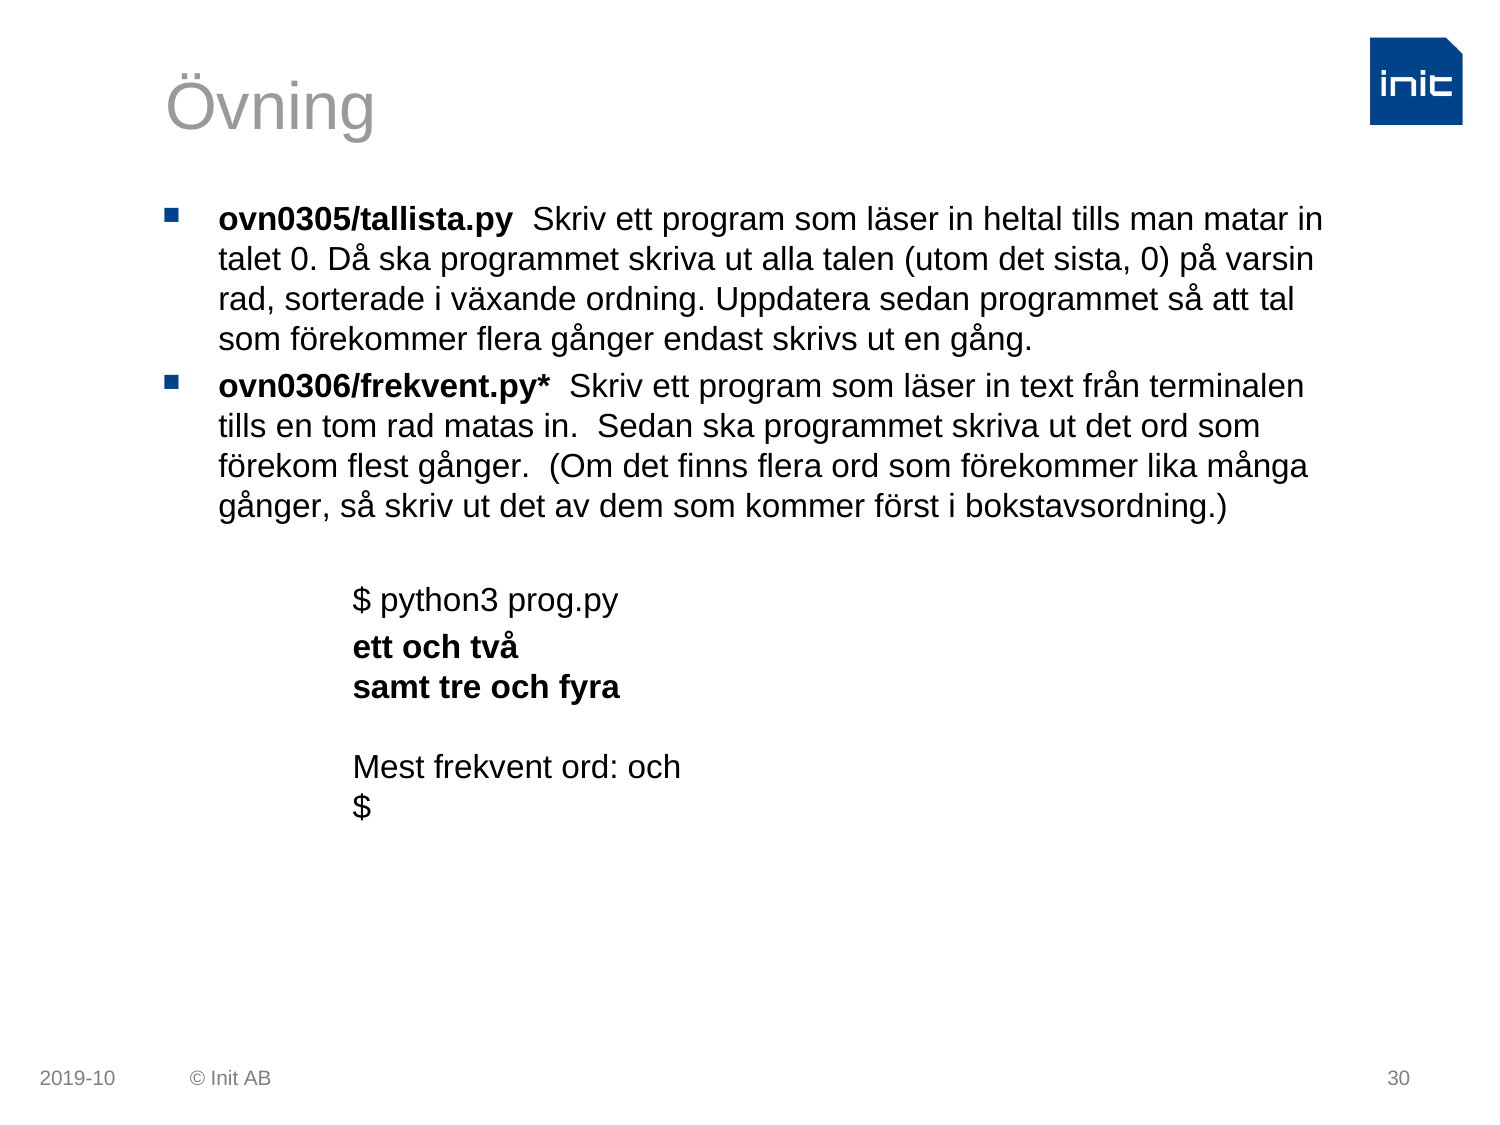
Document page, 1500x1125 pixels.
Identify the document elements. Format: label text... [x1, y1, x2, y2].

text_box ovn0305/tallista.py Skriv ett program som läser in heltal tills man matar in talet 0. Då ska programmet skriva ut alla talen (utom det sista, 0) på varsin rad, sorterade i växande ordning. Uppdatera sedan programmet så att tal som förekommer flera gånger endast skrivs ut en gång. ovn0306/frekvent.py* Skriv ett program som läser in text från terminalen tills en tom rad matas in. Sedan ska programmet skriva ut det ord som förekom flest gånger. (Om det finns flera ord som förekommer lika många gånger, så skriv ut det av dem som kommer först i bokstavsordning.) $ python3 prog.py ett och två samt tre och fyra Mest frekvent ord: och $ [150, 189, 1351, 963]
picture [1370, 37, 1463, 125]
text_box Övning [150, 0, 1351, 151]
text_box <nummer> [1350, 1037, 1426, 1098]
text_box 2019-10 [24, 1037, 151, 1098]
text_box © Init AB [174, 1037, 1326, 1098]
